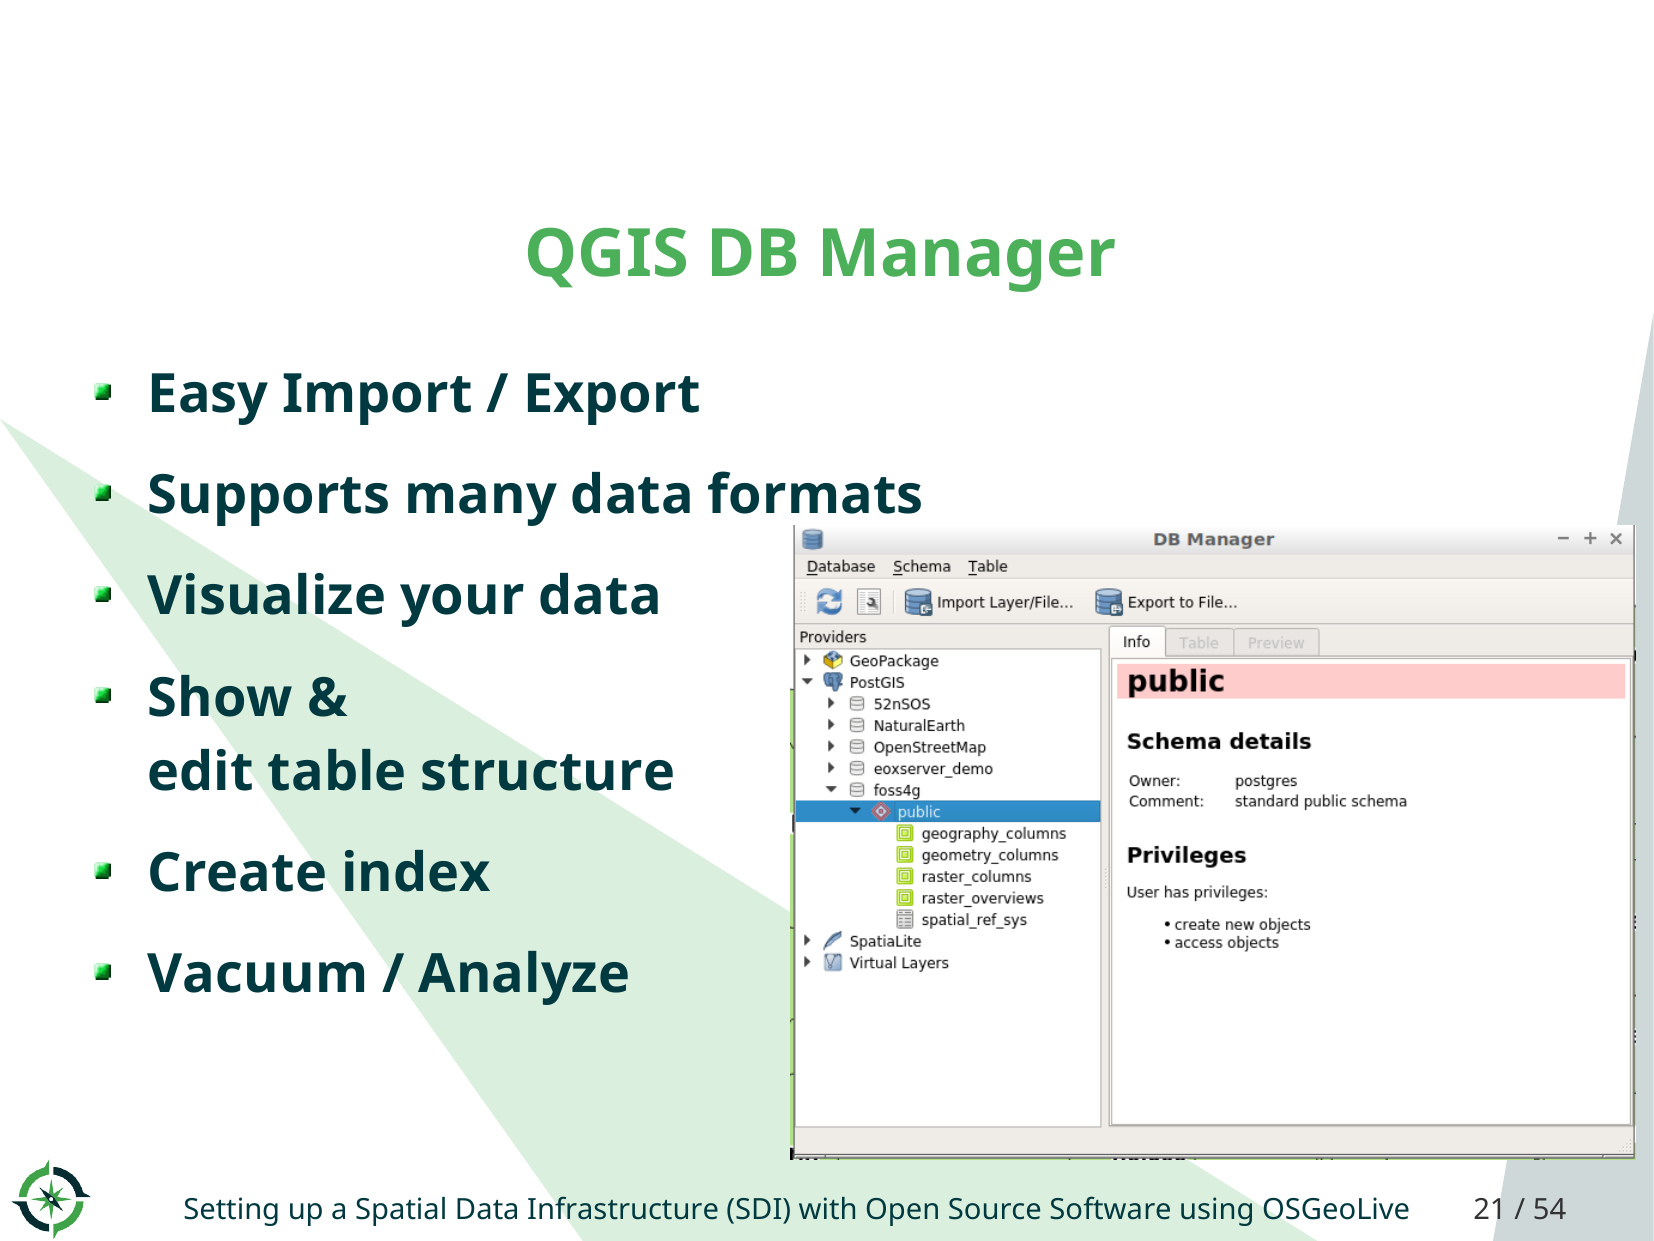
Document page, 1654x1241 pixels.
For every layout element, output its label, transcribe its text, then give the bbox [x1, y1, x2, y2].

list Easy Import / Export Supports many data formats Visualize your data Show & edit table structure Create index Vacuum / Analyze [76, 354, 1565, 1173]
picture [790, 525, 1636, 1160]
picture [10, 1158, 92, 1240]
title QGIS DB Manager [76, 177, 1565, 325]
